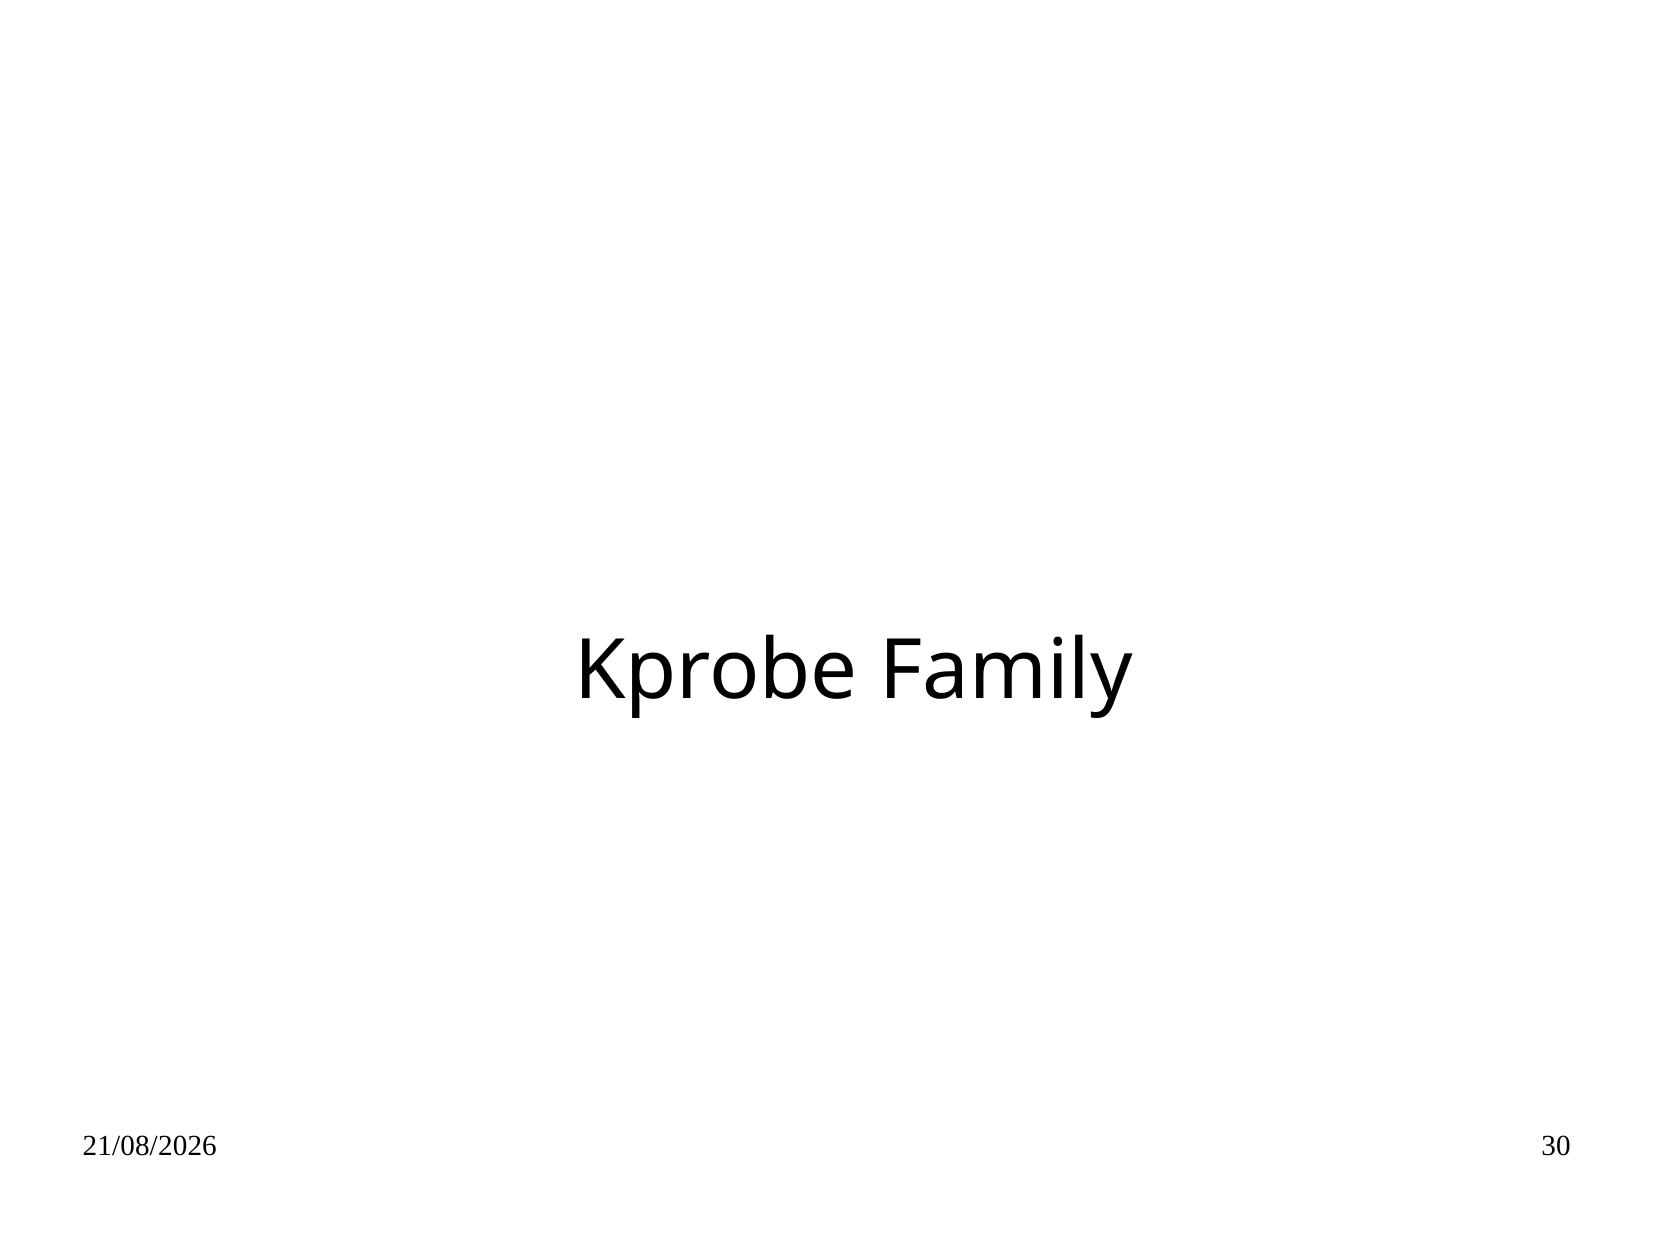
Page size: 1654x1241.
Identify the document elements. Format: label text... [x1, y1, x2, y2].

subtitle Kprobe Family [210, 315, 1498, 1017]
